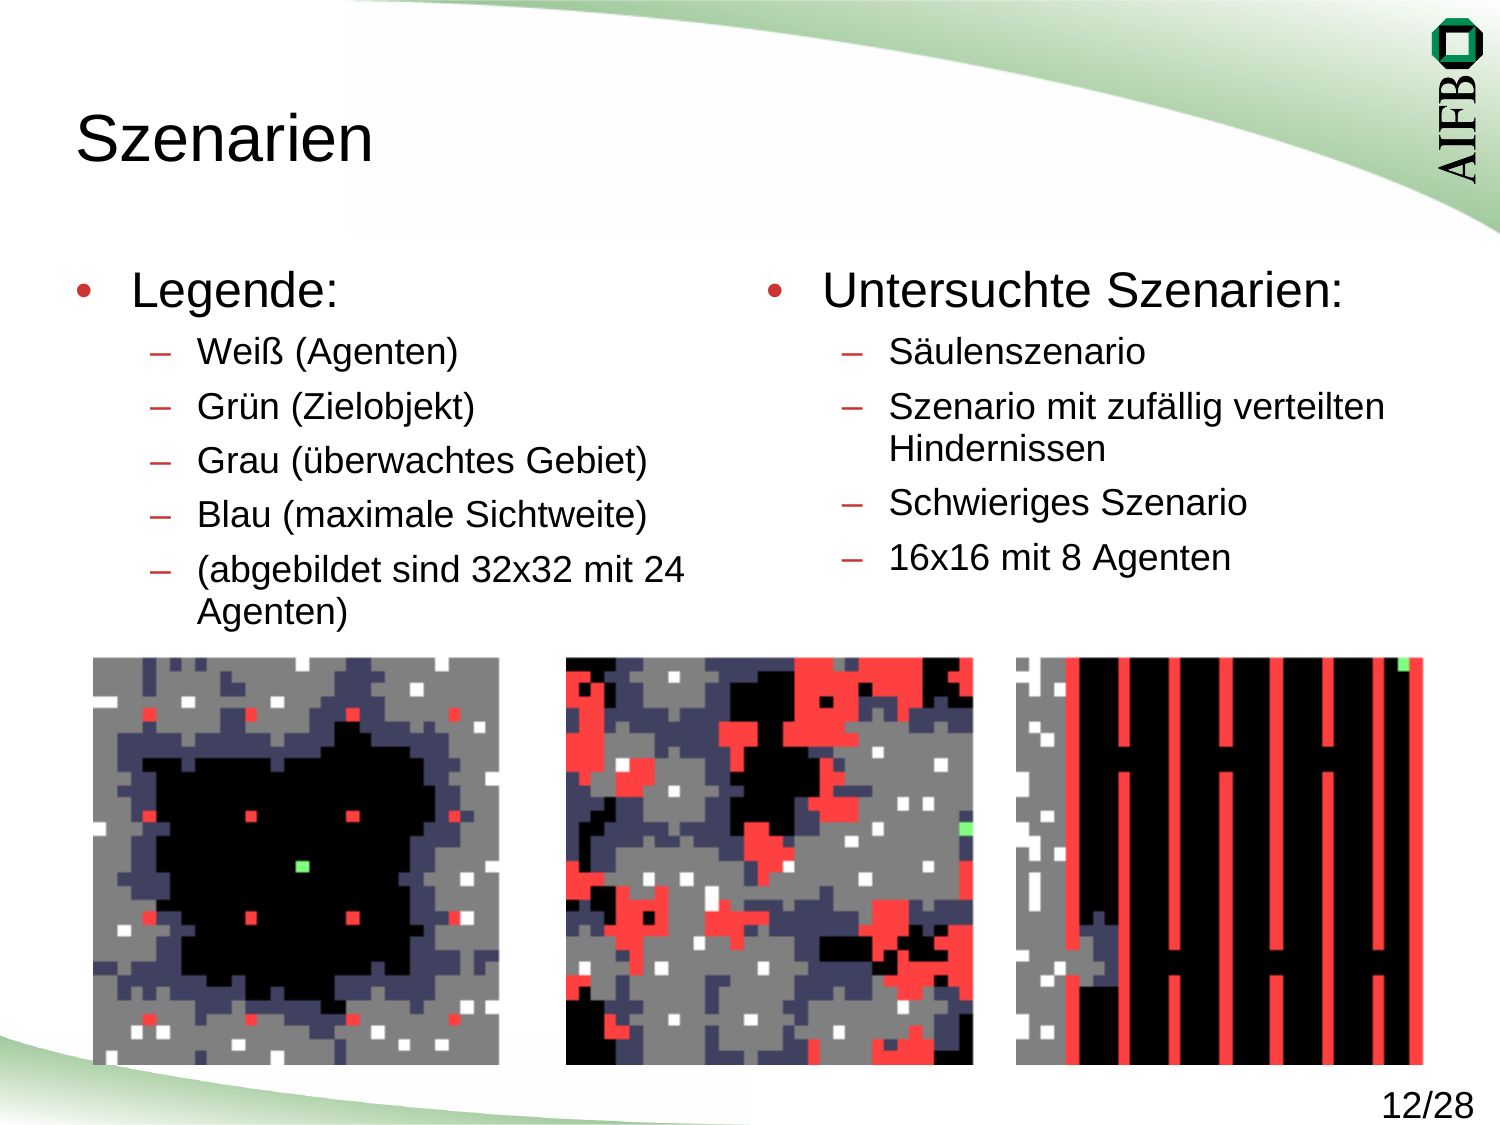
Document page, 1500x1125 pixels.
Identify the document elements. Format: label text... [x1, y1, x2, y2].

picture [0, 656, 976, 1125]
picture [1016, 656, 1426, 1065]
list Legende: Weiß (Agenten) Grün (Zielobjekt) Grau (überwachtes Gebiet) Blau (maximale Sichtweite) (abgebildet sind 32x32 mit 24 Agenten) [75, 263, 734, 993]
list Untersuchte Szenarien: Säulenszenario Szenario mit zufällig verteilten Hindernissen Schwieriges Szenario 16x16 mit 8 Agenten [766, 263, 1426, 993]
title Szenarien [75, 51, 1425, 226]
picture [345, 0, 1500, 234]
